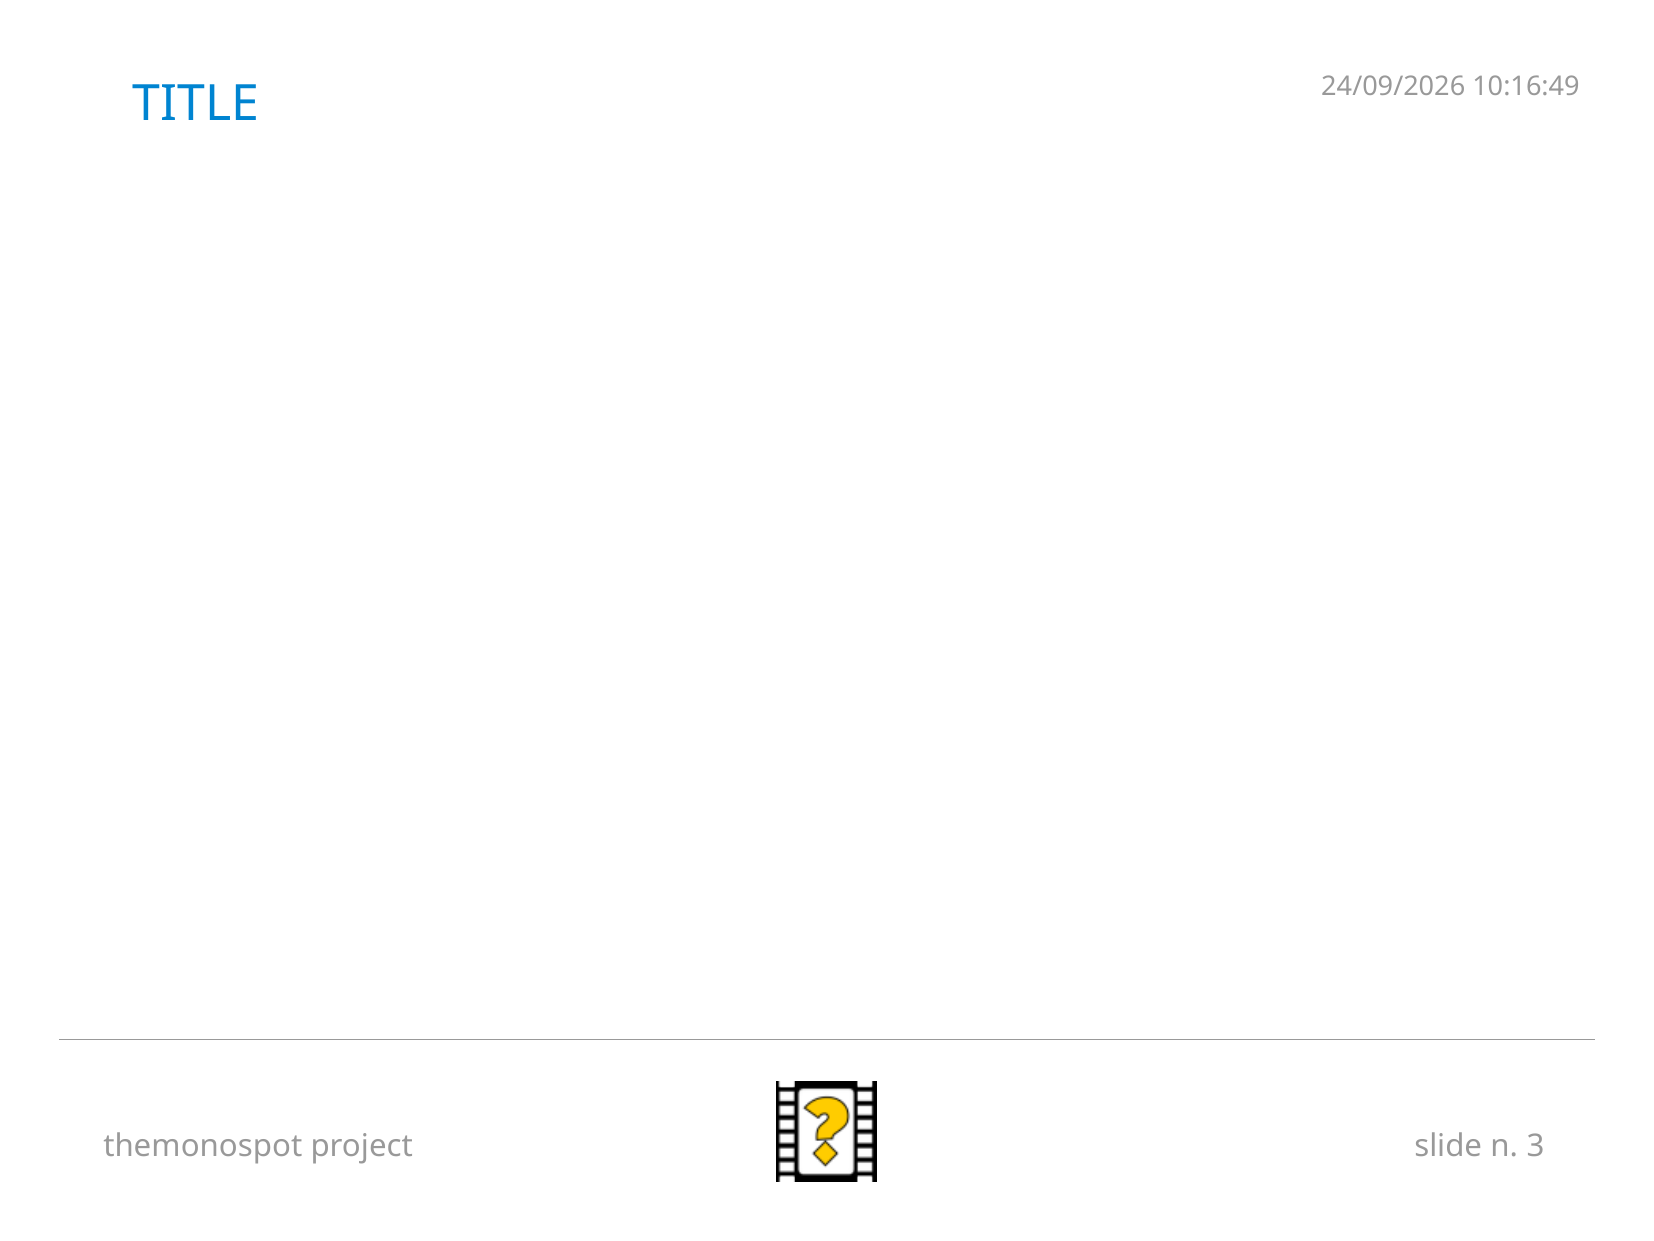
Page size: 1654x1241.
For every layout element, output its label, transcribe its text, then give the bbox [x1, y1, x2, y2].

text_box TITLE [118, 59, 284, 135]
text_box 16/12/2009 22.16.19 [1210, 59, 1595, 107]
text_box themonospot project [88, 1115, 473, 1168]
picture [776, 1081, 877, 1182]
text_box slide n. <numero> [1399, 1115, 1589, 1168]
